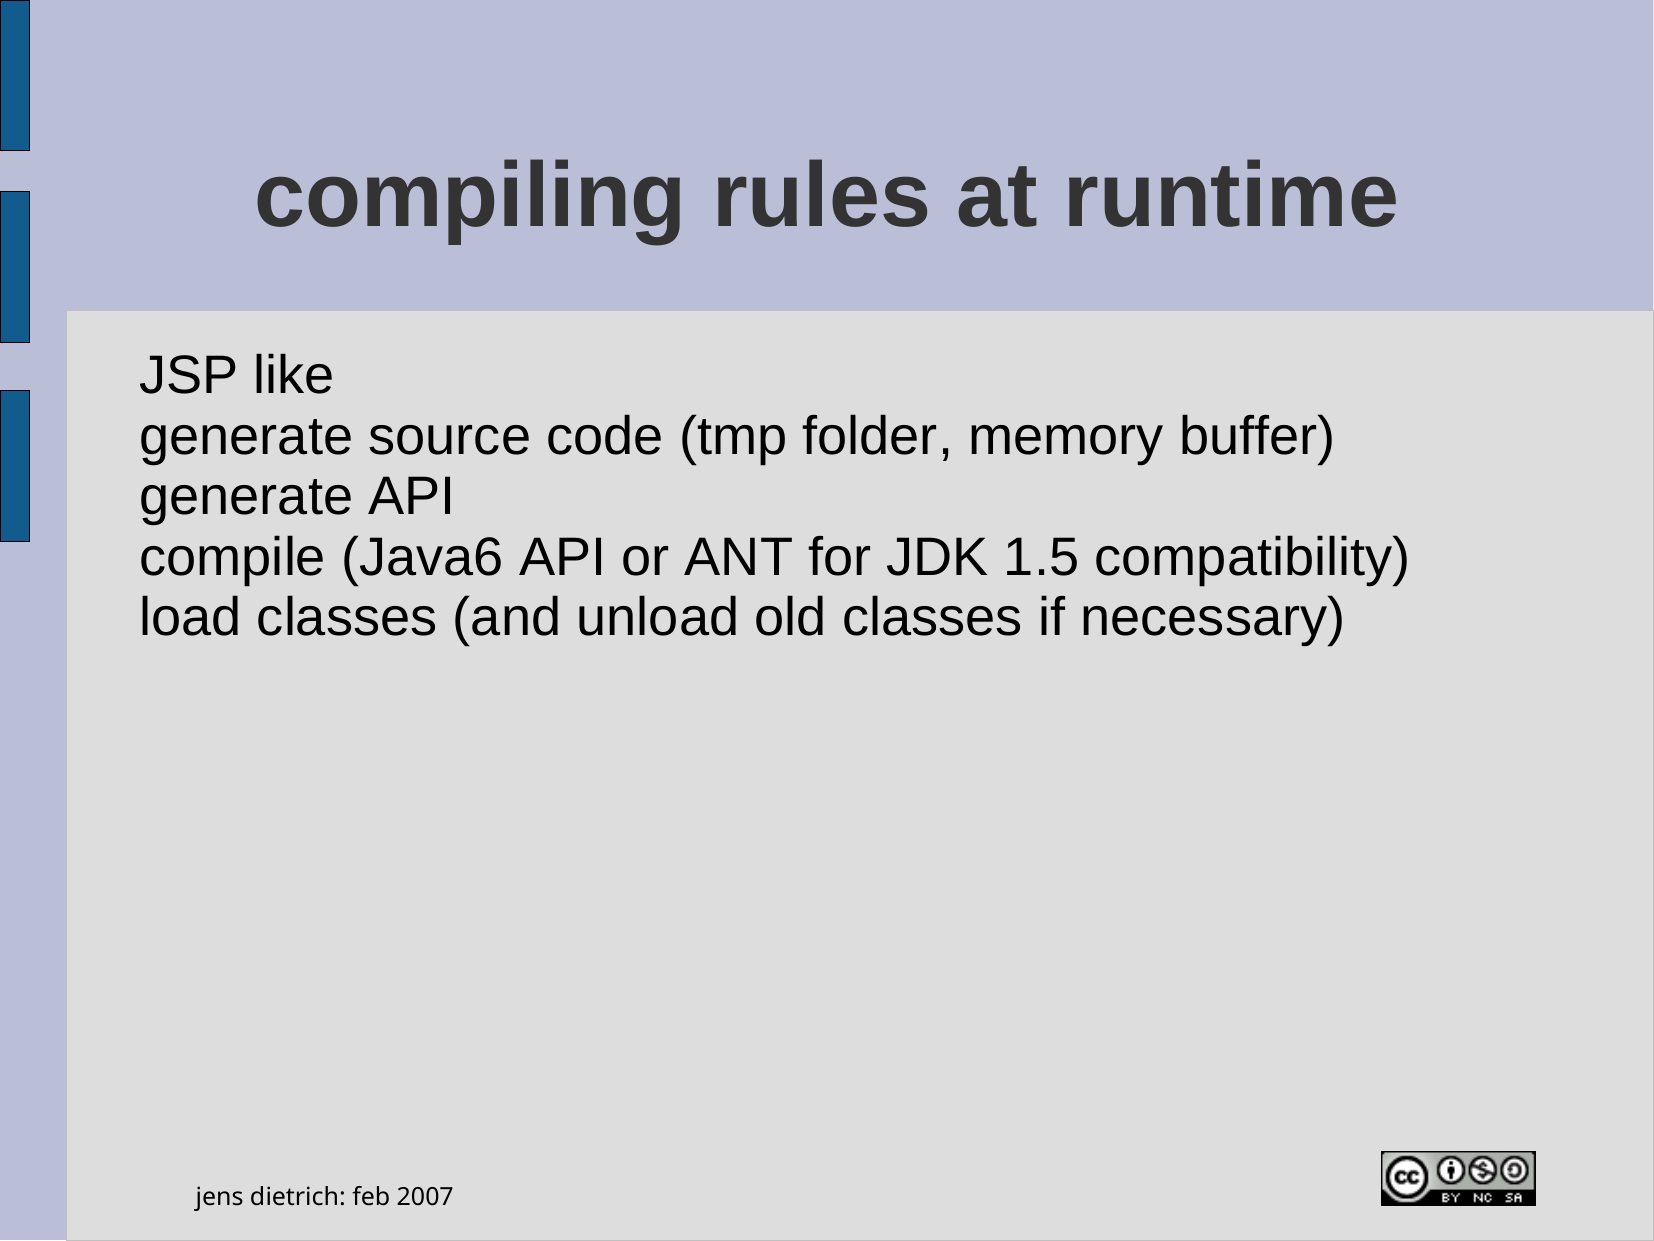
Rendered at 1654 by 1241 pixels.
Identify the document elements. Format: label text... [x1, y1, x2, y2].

title compiling rules at runtime [121, 91, 1534, 299]
list JSP like generate source code (tmp folder, memory buffer) generate API compile (Java6 API or ANT for JDK 1.5 compatibility) load classes (and unload old classes if necessary) [121, 344, 1534, 1127]
picture [1381, 1151, 1536, 1206]
